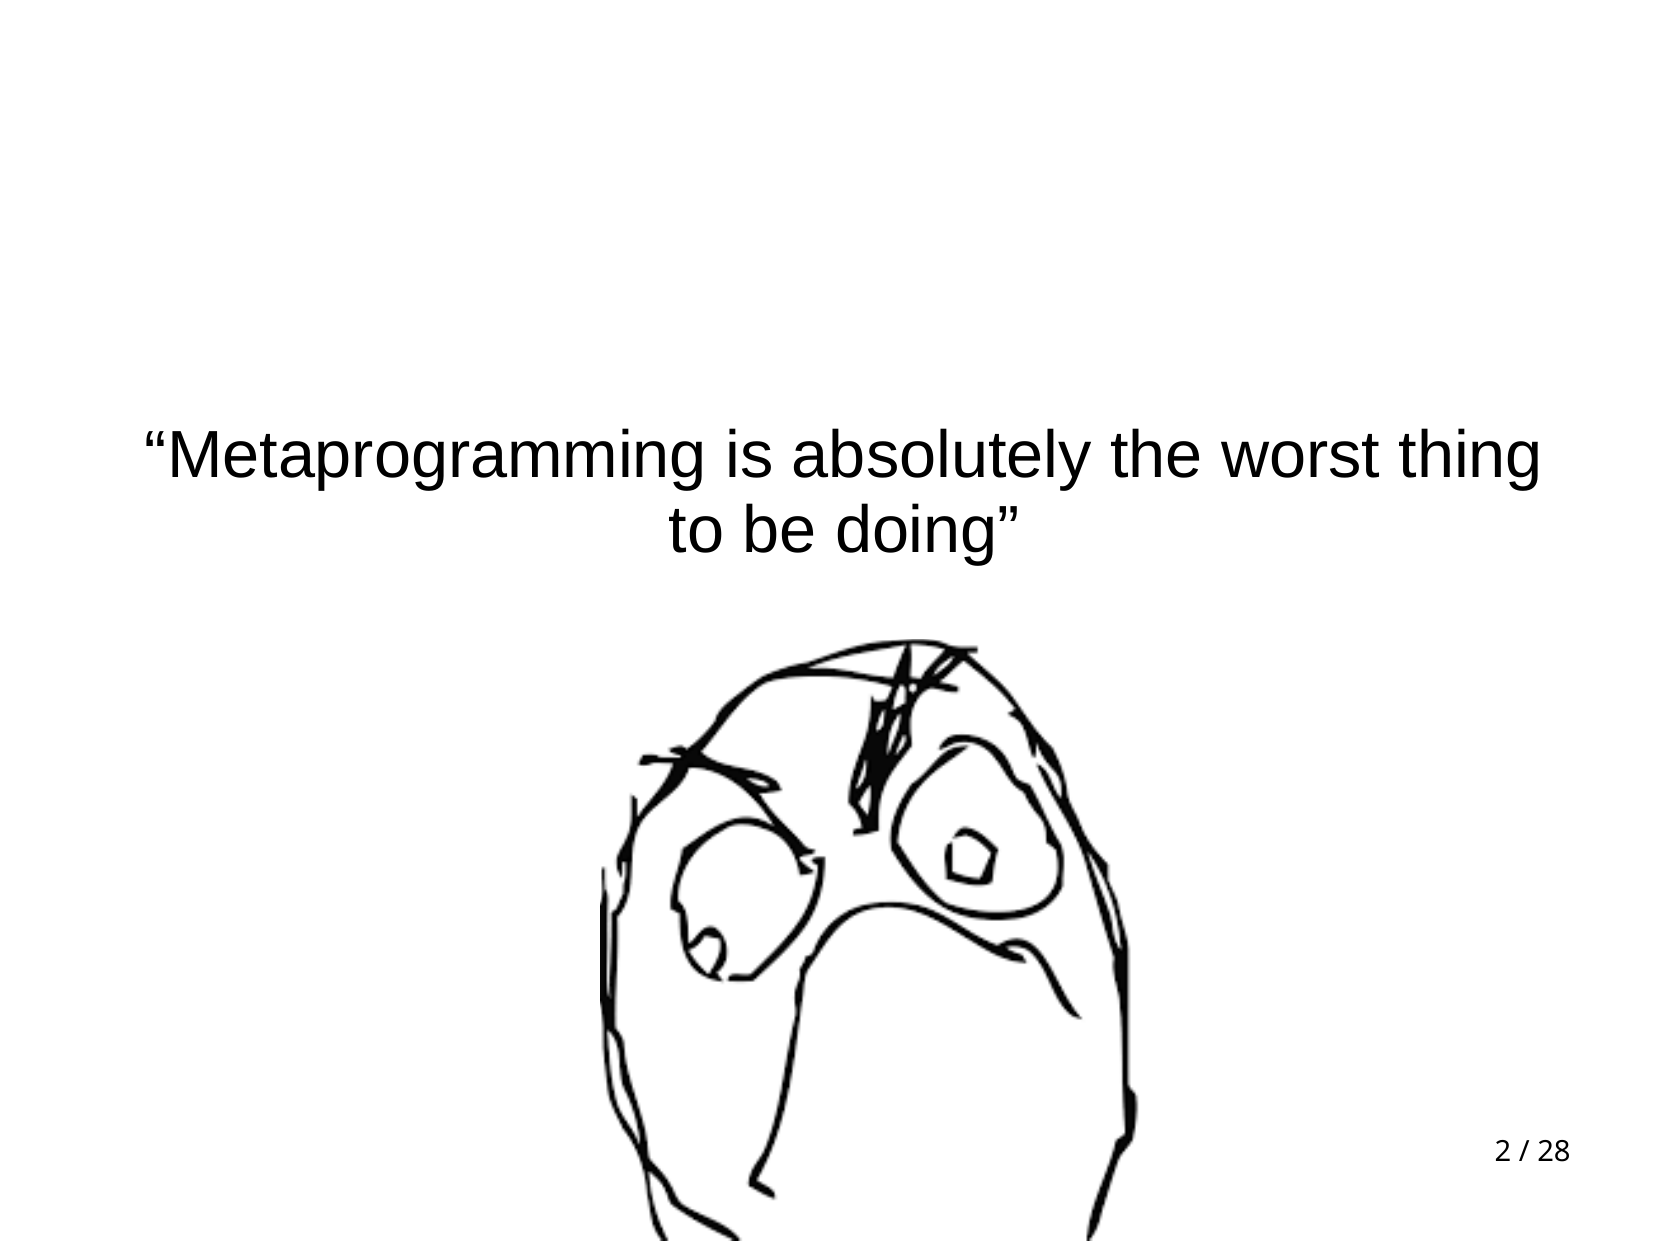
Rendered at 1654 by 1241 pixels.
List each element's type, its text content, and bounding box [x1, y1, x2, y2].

subtitle “Metaprogramming is absolutely the worst thing to be doing” [118, 49, 1571, 1010]
picture [600, 639, 1141, 1241]
